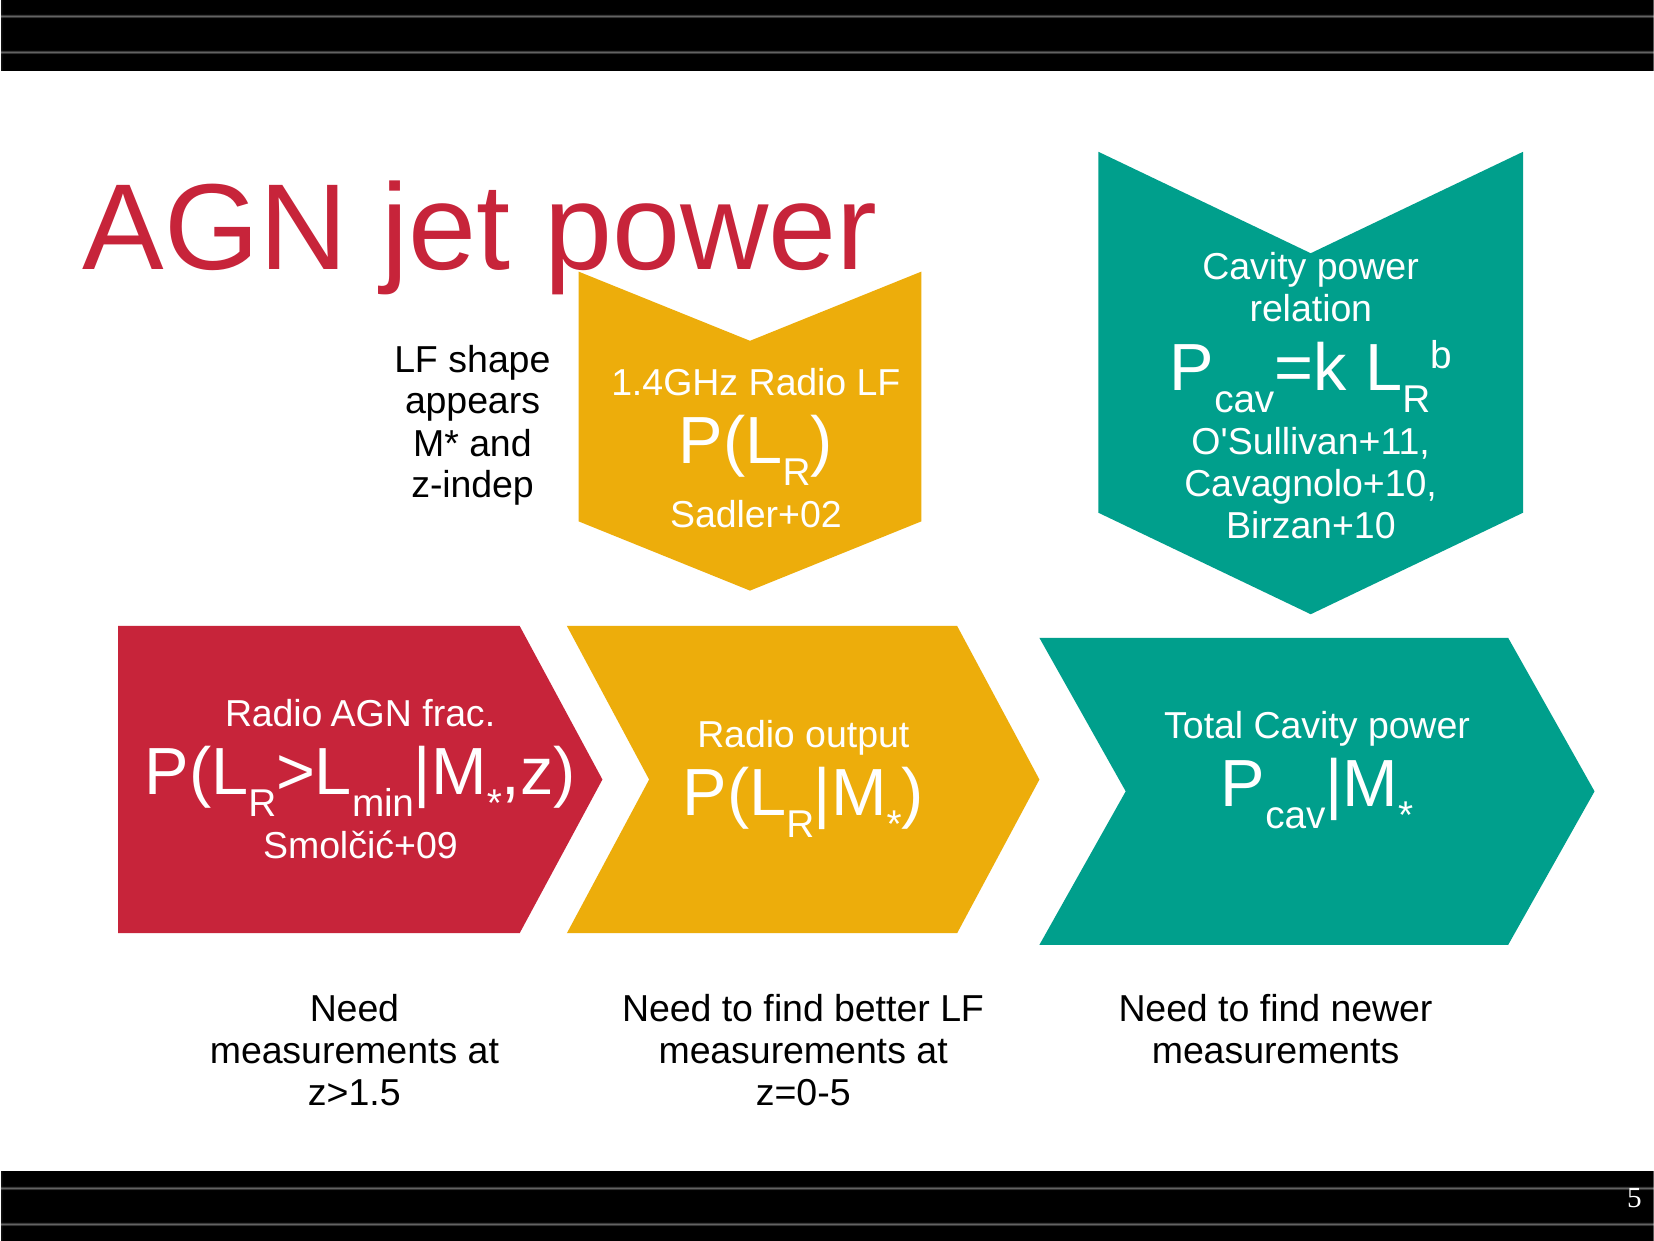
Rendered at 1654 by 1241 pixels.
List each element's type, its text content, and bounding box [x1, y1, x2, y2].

picture [1, 1171, 1654, 1241]
text_box [634, 544, 866, 591]
text_box Need to find better LF measurements at z=0-5 [602, 979, 1004, 1205]
text_box Need to find newer measurements [1074, 979, 1477, 1205]
text_box Need measurements at z>1.5 [188, 980, 520, 1206]
text_box Cavity power relation Pcav=k LRb O'Sullivan+11, Cavagnolo+10, Birzan+10 [1154, 238, 1467, 554]
picture [1, 0, 1654, 71]
text_box 1.4GHz Radio LF P(LR) Sadler+02 [596, 353, 916, 544]
title AGN jet power [82, 123, 1571, 331]
text_box Radio output P(LR|M*) [566, 625, 1040, 934]
text_box [578, 271, 922, 529]
text_box LF shape appears M* and z-indep [377, 330, 567, 514]
text_box Total Cavity power Pcav|M* [1039, 637, 1595, 945]
text_box Radio AGN frac. P(LR>Lmin|M*,z) Smolčić+09 [118, 625, 603, 934]
